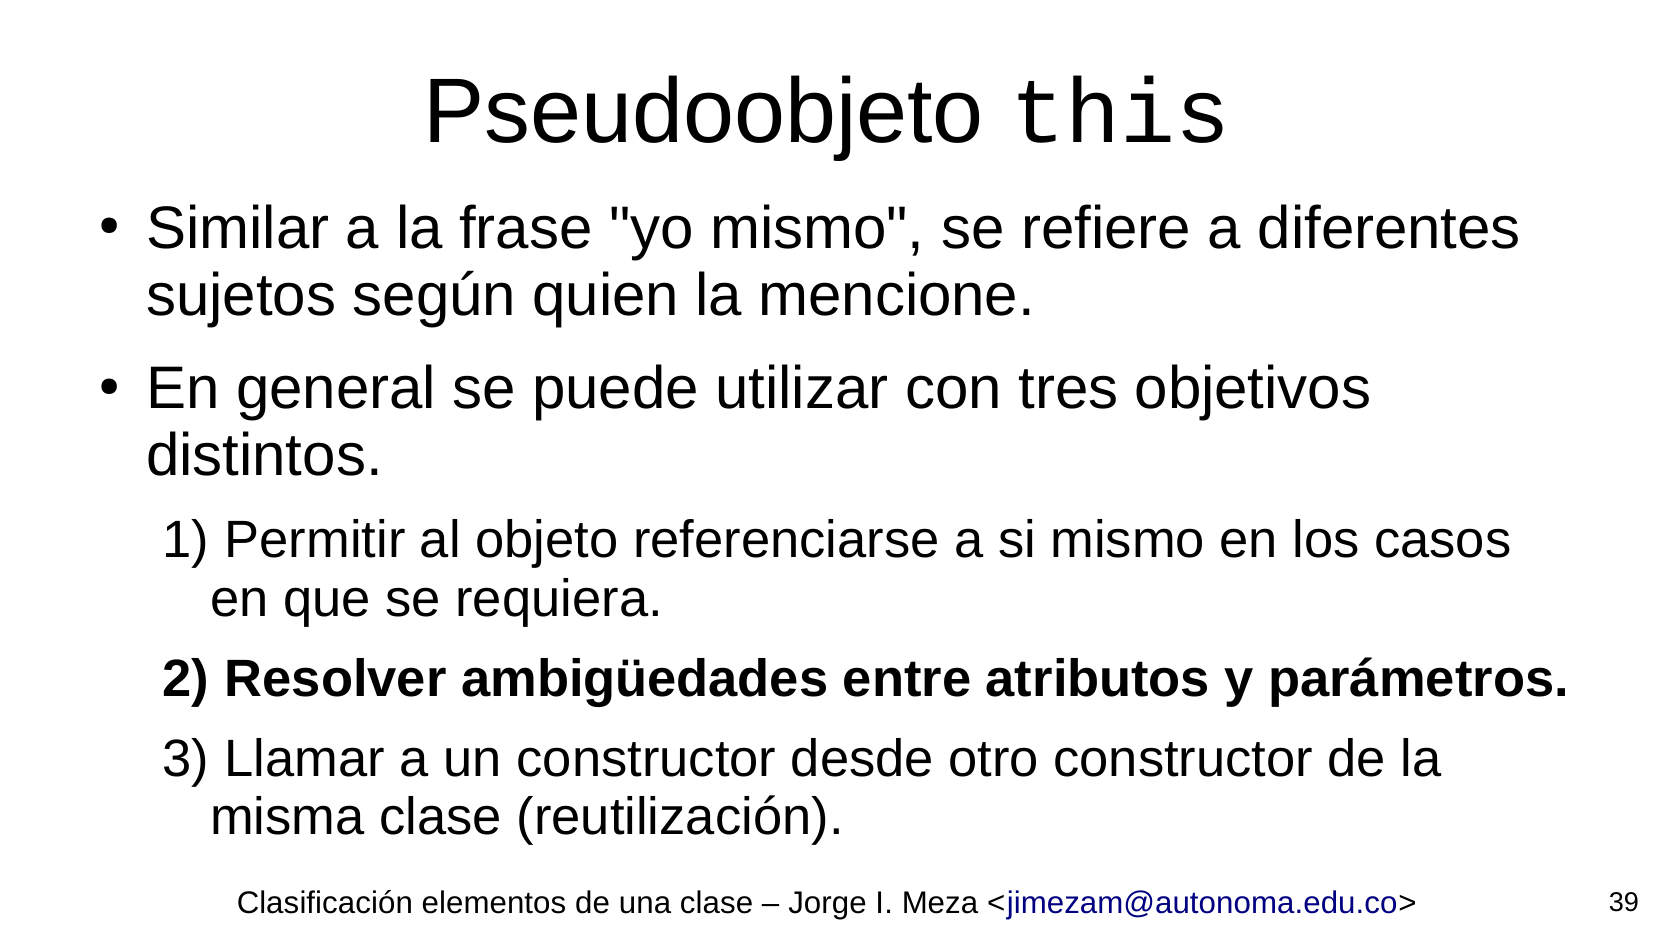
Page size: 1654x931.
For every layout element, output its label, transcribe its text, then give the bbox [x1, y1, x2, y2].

list Similar a la frase "yo mismo", se refiere a diferentes sujetos según quien la mencione. En general se puede utilizar con tres objetivos distintos. Permitir al objeto referenciarse a si mismo en los casos en que se requiera. Resolver ambigüedades entre atributos y parámetros. Llamar a un constructor desde otro constructor de la misma clase (reutilización). [82, 193, 1571, 855]
title Pseudoobjeto this [82, 37, 1571, 193]
